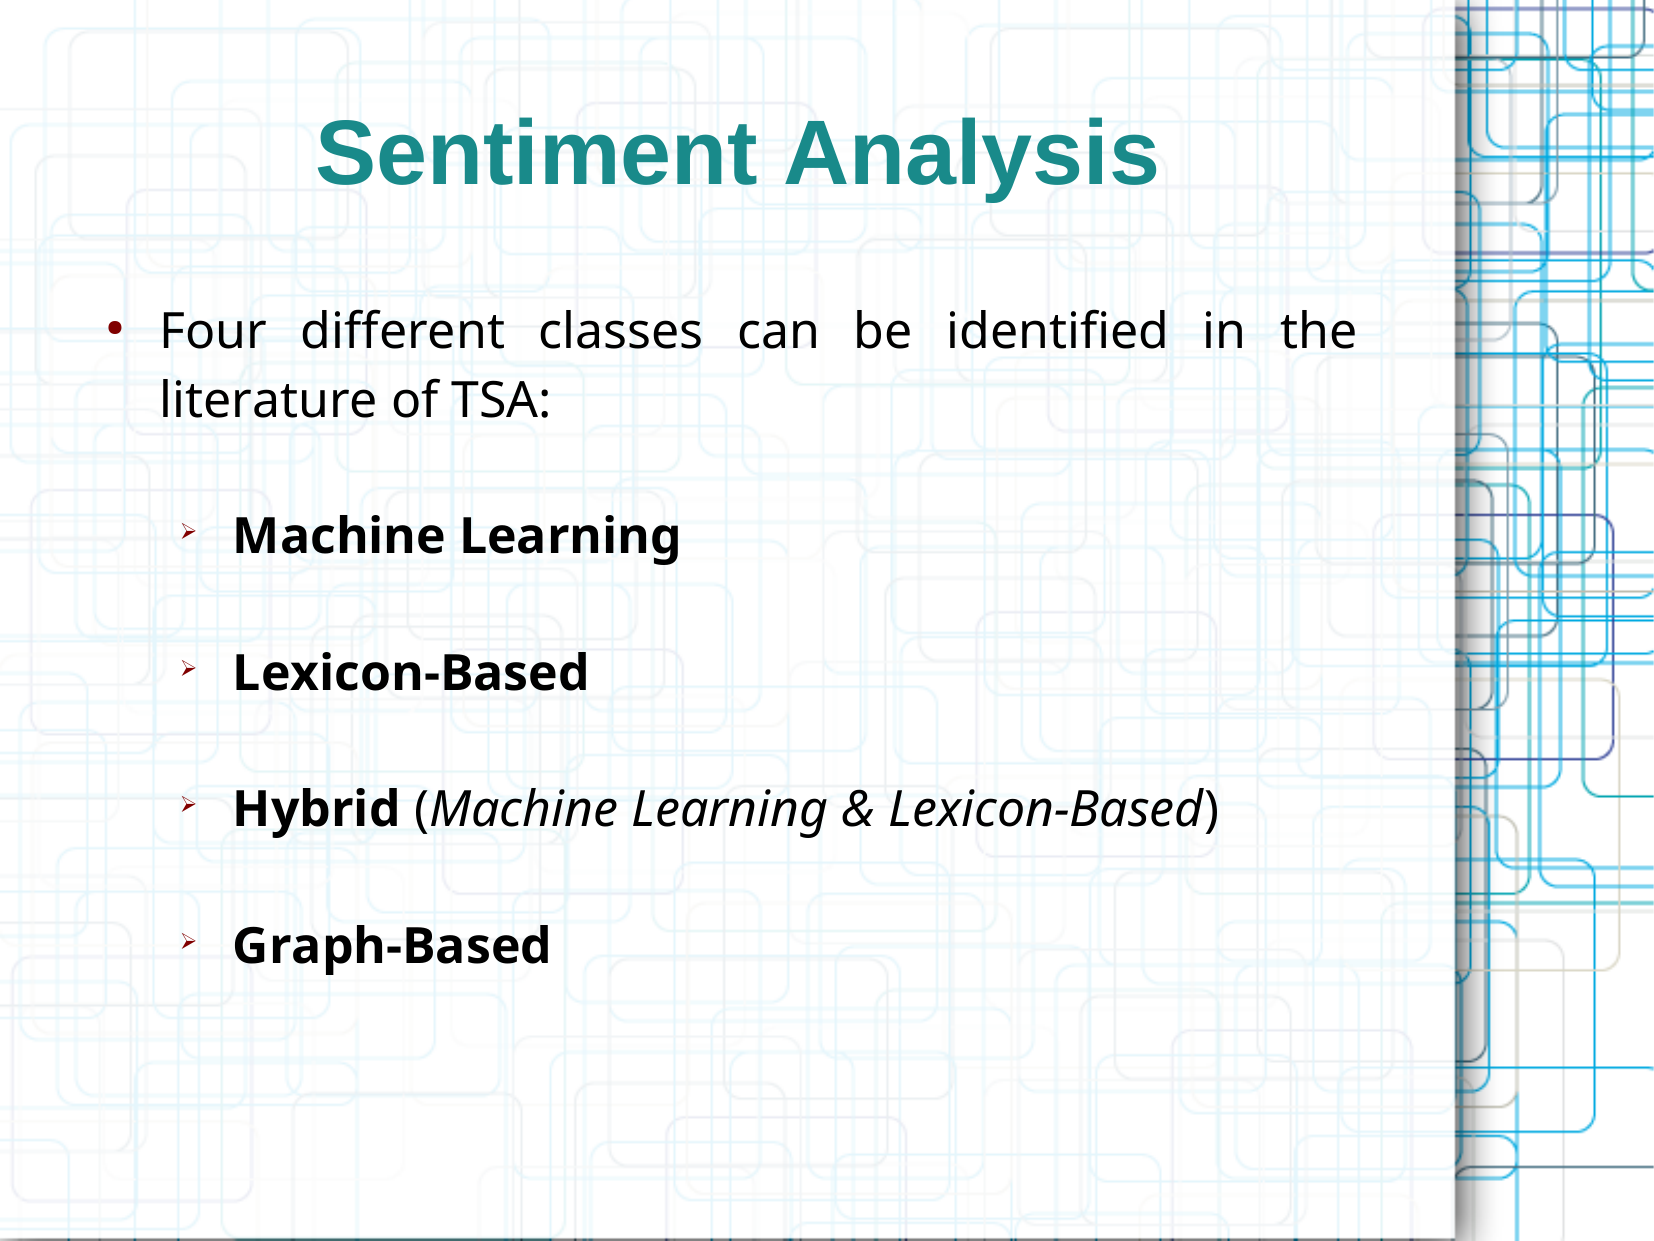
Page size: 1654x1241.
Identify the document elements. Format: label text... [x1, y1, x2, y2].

picture [0, 0, 1654, 1241]
title Sentiment Analysis [59, 49, 1418, 257]
list Four different classes can be identified in the literature of TSA: Machine Learning Lexicon-Based Hybrid (Machine Learning & Lexicon-Based) Graph-Based [88, 295, 1359, 1044]
